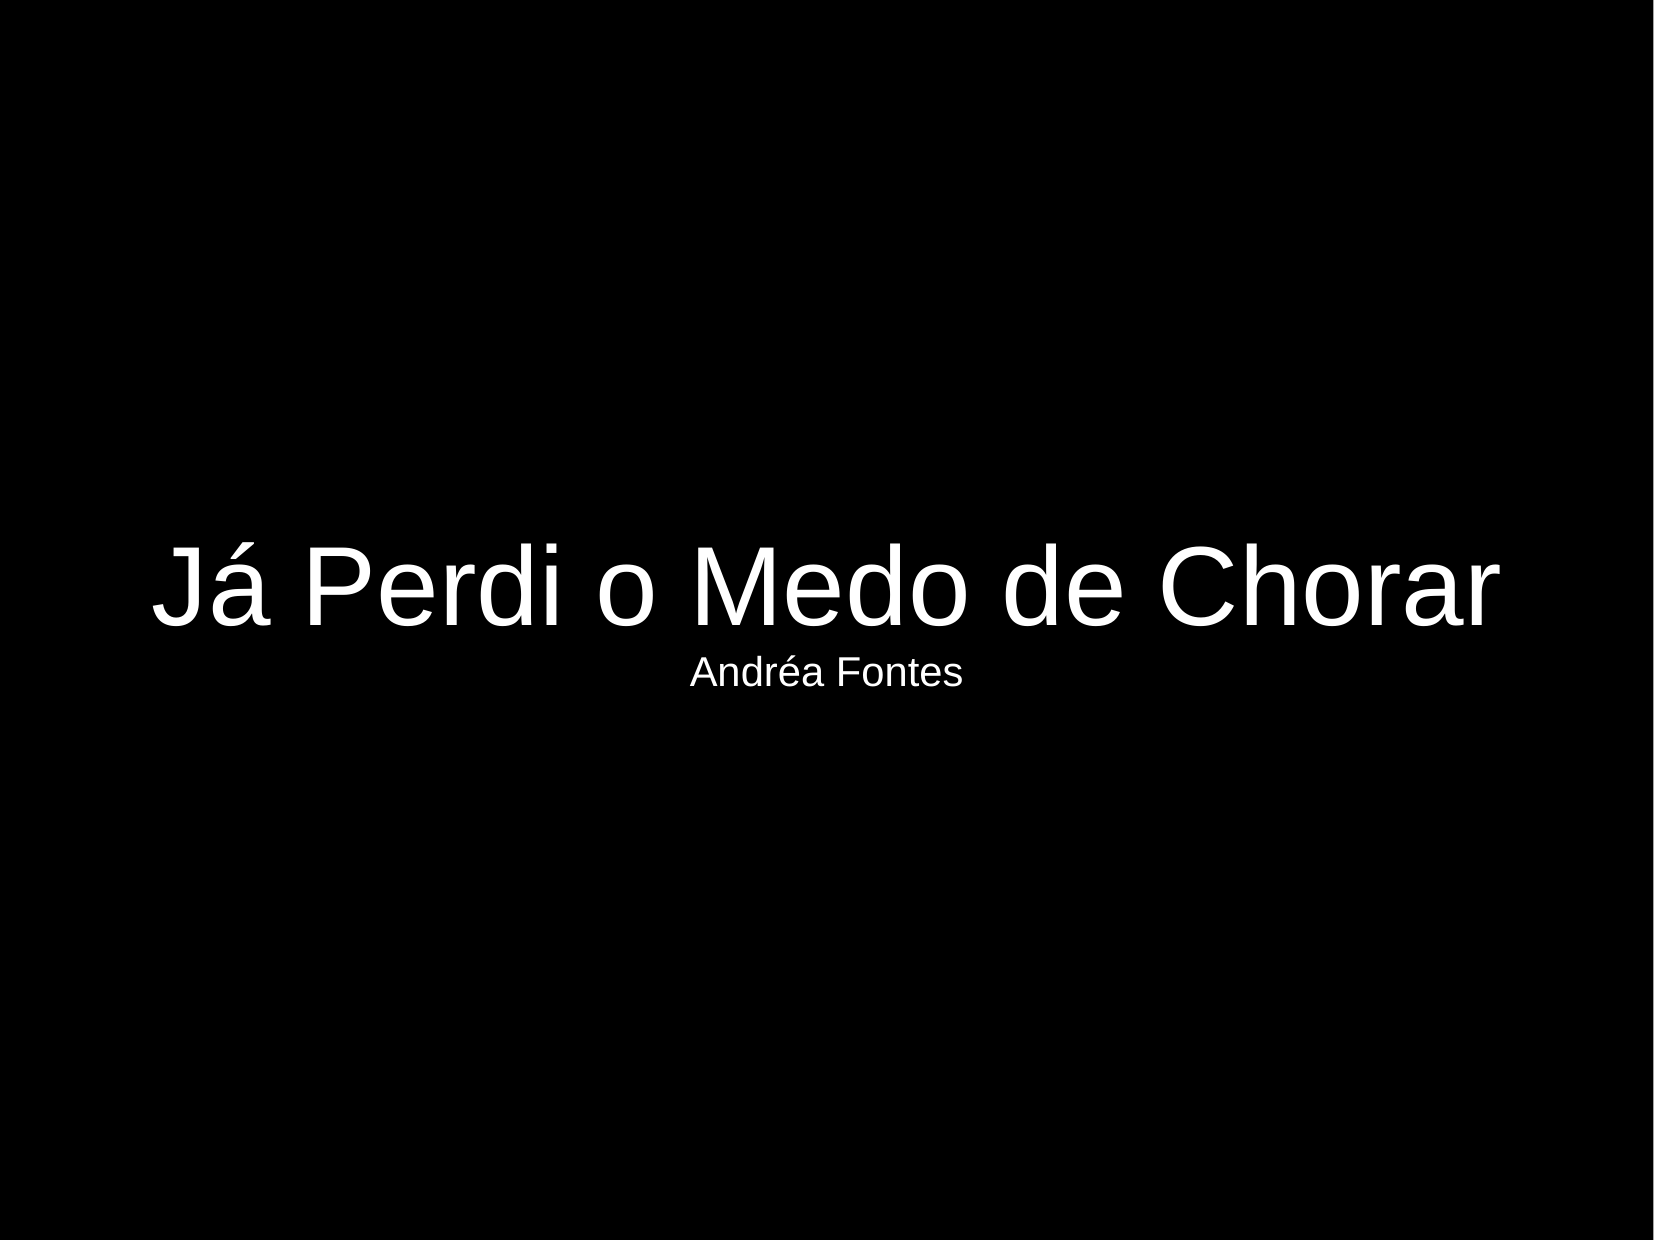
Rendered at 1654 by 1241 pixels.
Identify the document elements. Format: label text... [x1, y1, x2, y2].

subtitle Já Perdi o Medo de Chorar Andréa Fontes [82, 49, 1571, 1170]
